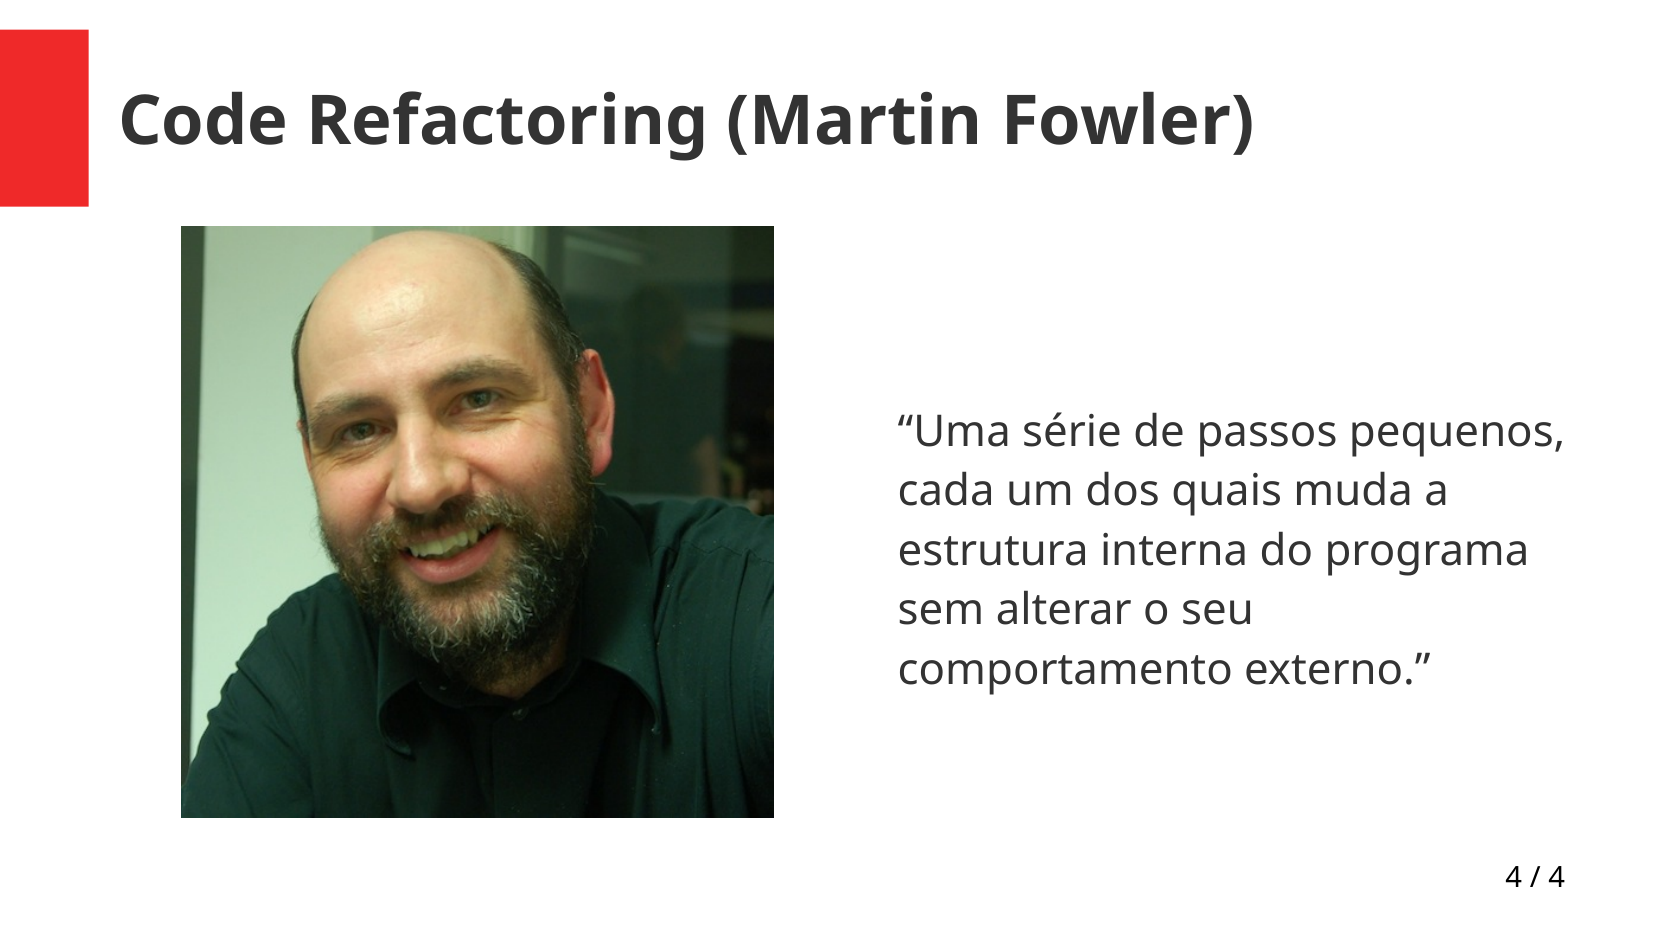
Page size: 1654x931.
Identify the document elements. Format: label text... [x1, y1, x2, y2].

title Code Refactoring (Martin Fowler) [118, 29, 1595, 207]
picture [181, 226, 774, 818]
list “Uma série de passos pequenos, cada um dos quais muda a estrutura interna do programa sem alterar o seu comportamento externo.” [826, 236, 1595, 798]
